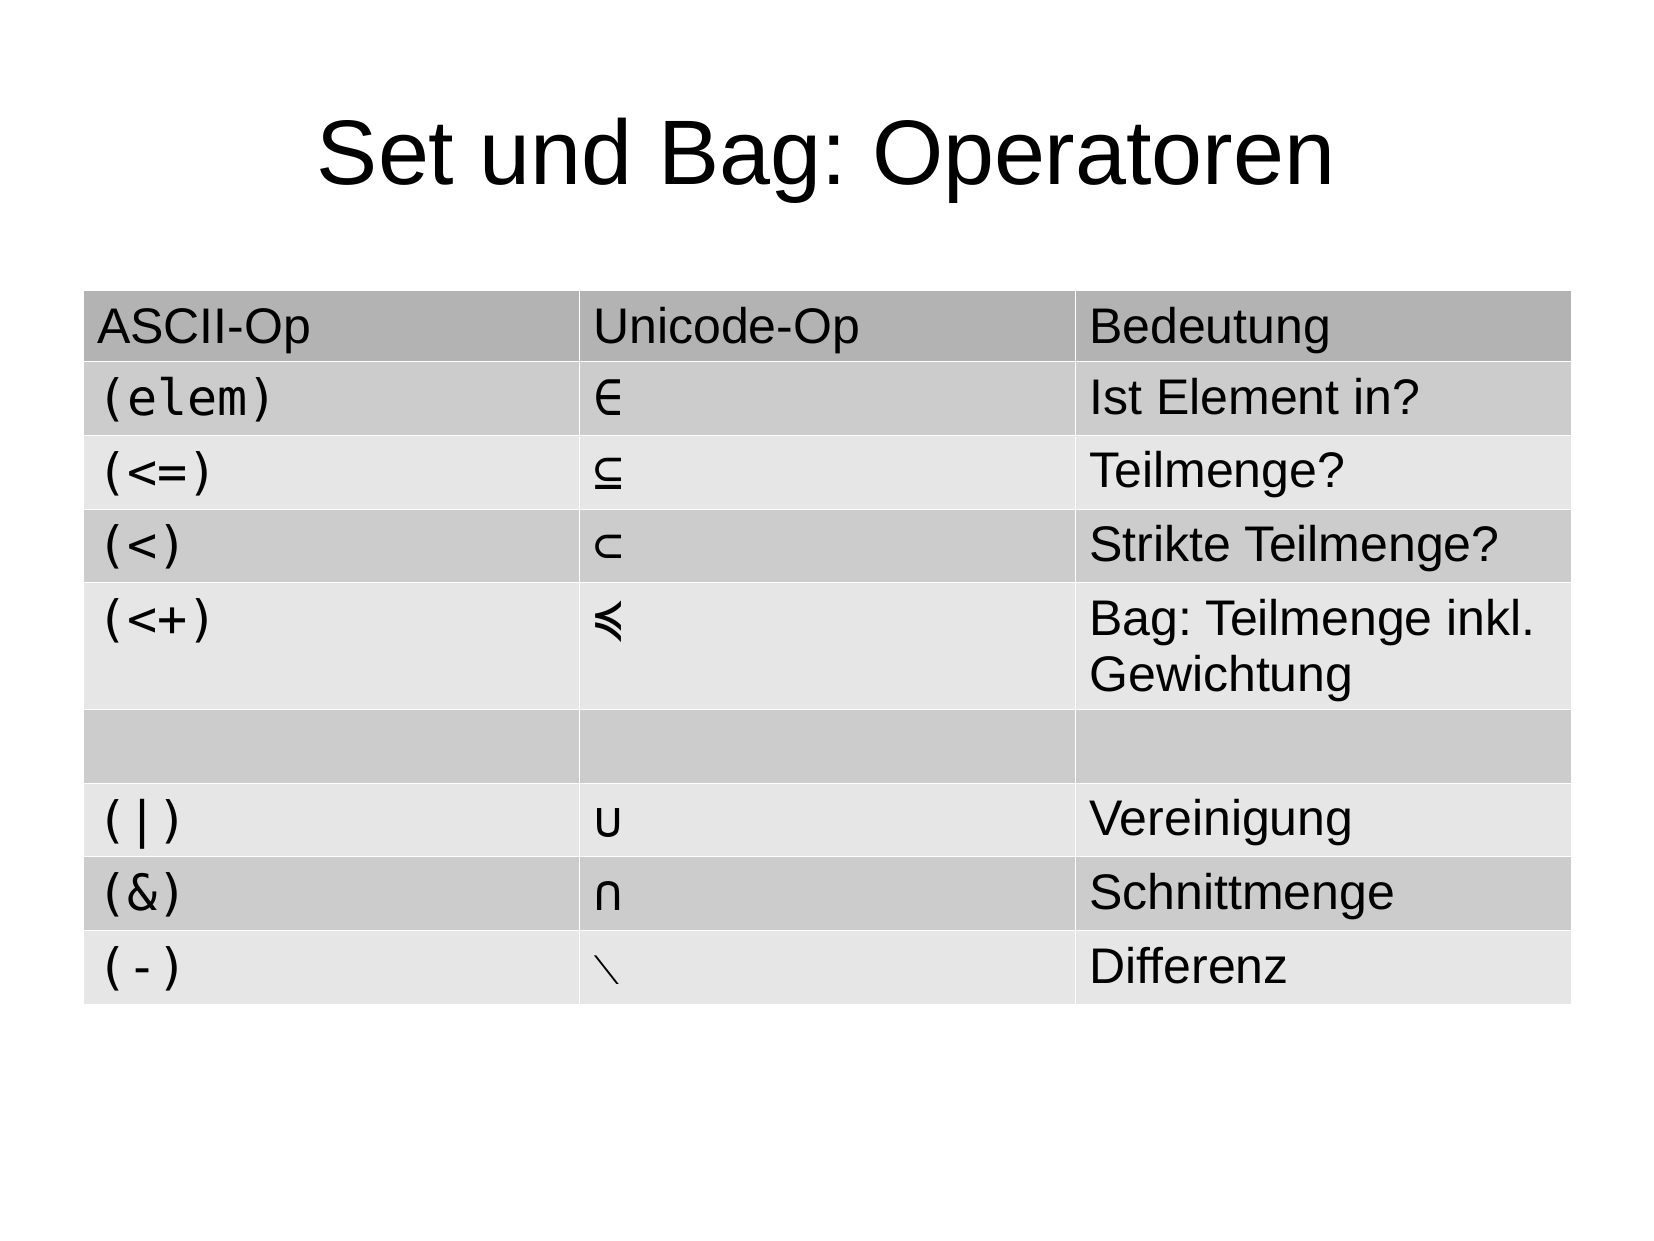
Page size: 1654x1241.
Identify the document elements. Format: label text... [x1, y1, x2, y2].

table_cell (|) [84, 784, 579, 856]
table_header ASCII-Op [84, 291, 579, 361]
table_cell Ist Element in? [1076, 362, 1571, 435]
table_header Unicode-Op [580, 291, 1075, 361]
table_cell (elem) [84, 362, 579, 435]
table_cell Vereinigung [1076, 784, 1571, 856]
table_cell [1076, 710, 1571, 783]
table_cell Differenz [1076, 931, 1571, 1004]
table_cell Strikte Teilmenge? [1076, 510, 1571, 582]
title Set und Bag: Operatoren [82, 49, 1571, 257]
table_cell ∈ [580, 362, 1075, 435]
table_cell (<+) [84, 583, 579, 709]
table_cell ⊆ [580, 436, 1075, 509]
table_cell (<=) [84, 436, 579, 509]
table_header Bedeutung [1076, 291, 1571, 361]
table_cell Bag: Teilmenge inkl. Gewichtung [1076, 583, 1571, 709]
table_cell ∩ [580, 857, 1075, 930]
table_cell Schnittmenge [1076, 857, 1571, 930]
table_cell (<) [84, 510, 579, 582]
table_cell ⊂ [580, 510, 1075, 582]
table_cell ≼ [580, 583, 1075, 709]
table_cell ∖ [580, 931, 1075, 1004]
table_cell ∪ [580, 784, 1075, 856]
table_cell Teilmenge? [1076, 436, 1571, 509]
table_cell [84, 710, 579, 783]
table_cell [580, 710, 1075, 783]
table_cell (&) [84, 857, 579, 930]
table_cell (-) [84, 931, 579, 1004]
